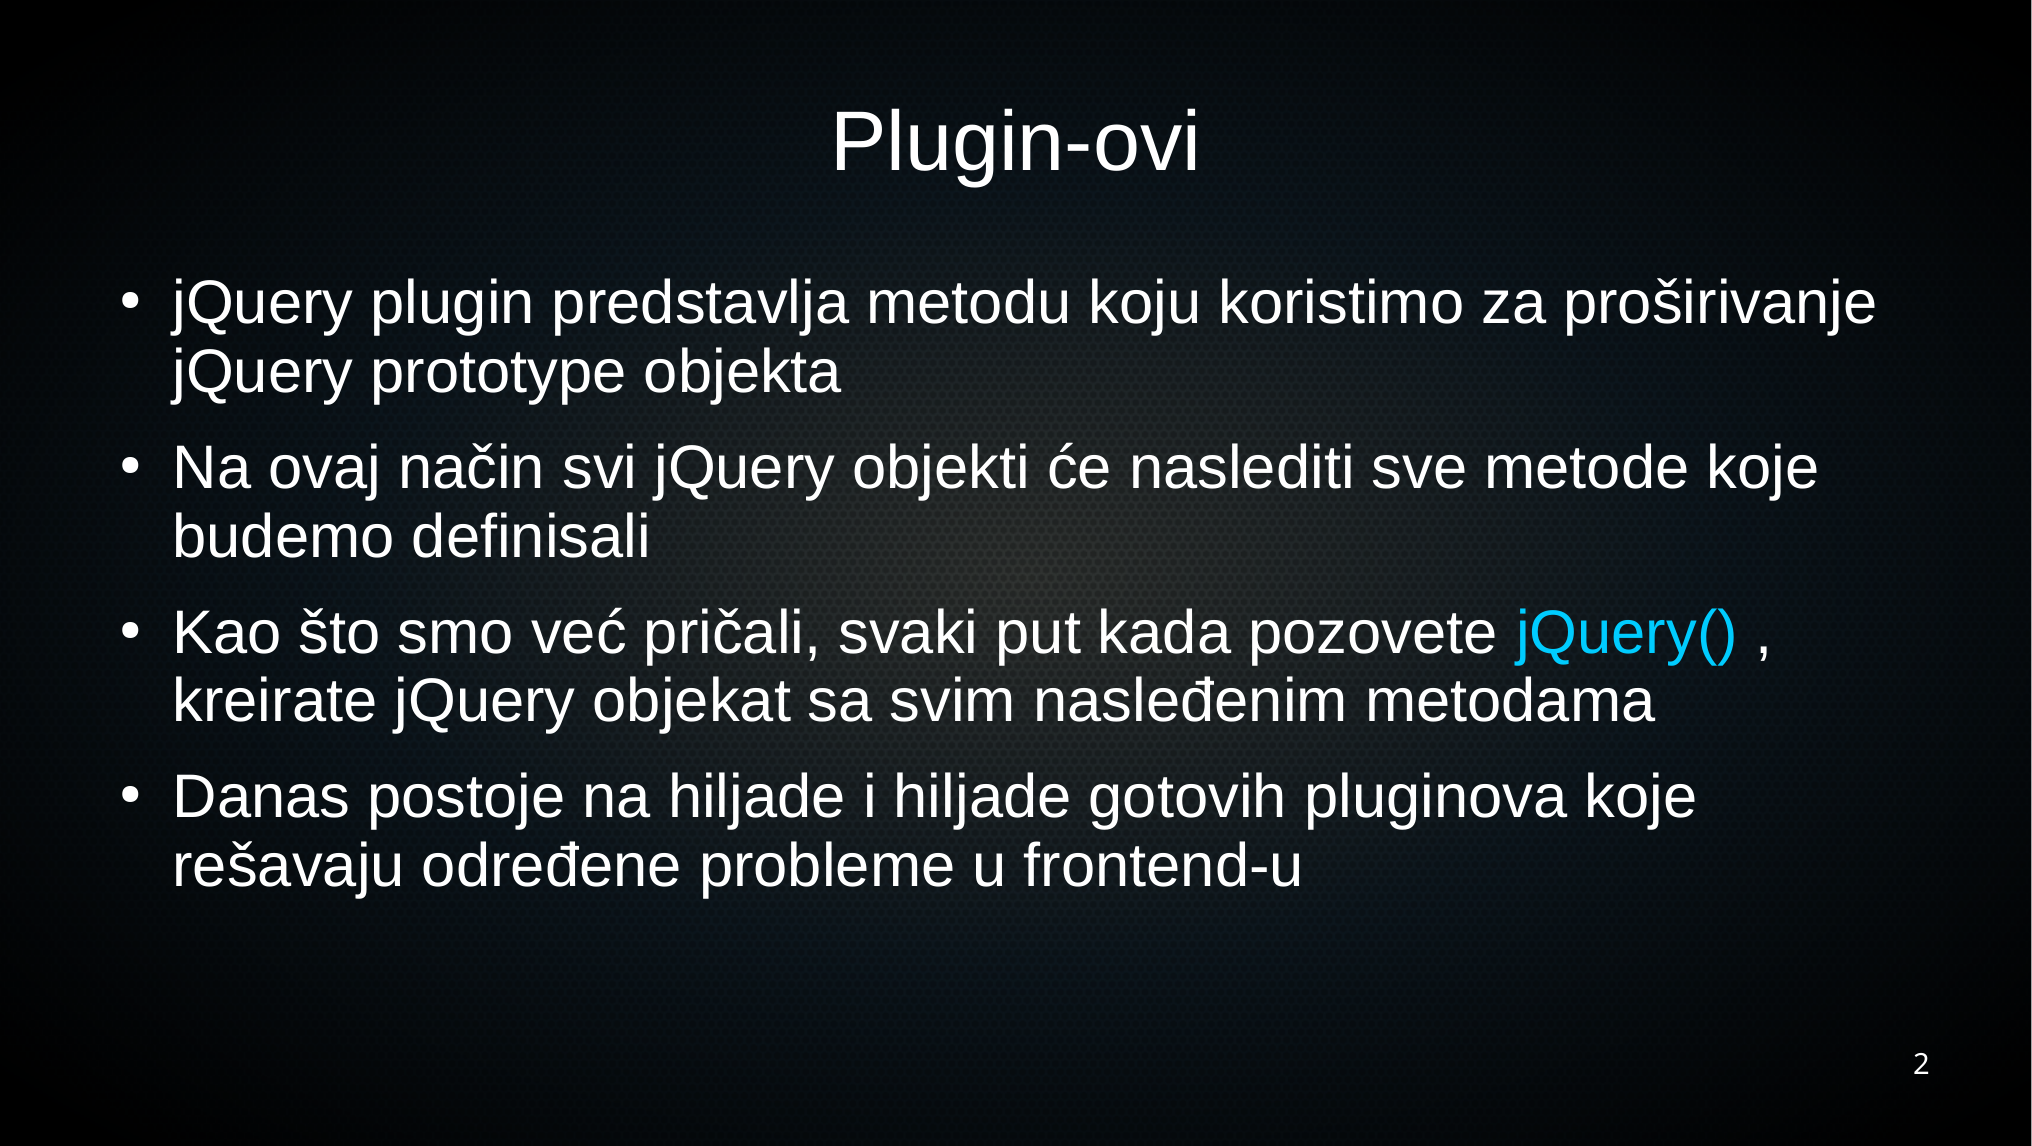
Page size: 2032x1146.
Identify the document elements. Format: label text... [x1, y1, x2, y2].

list jQuery plugin predstavlja metodu koju koristimo za proširivanje jQuery prototype objekta Na ovaj način svi jQuery objekti će naslediti sve metode koje budemo definisali Kao što smo već pričali, svaki put kada pozovete jQuery() , kreirate jQuery objekat sa svim nasleđenim metodama Danas postoje na hiljade i hiljade gotovih pluginova koje rešavaju određene probleme u frontend-u [101, 268, 1890, 1004]
picture [0, 0, 2032, 1146]
title Plugin-ovi [101, 45, 1930, 237]
